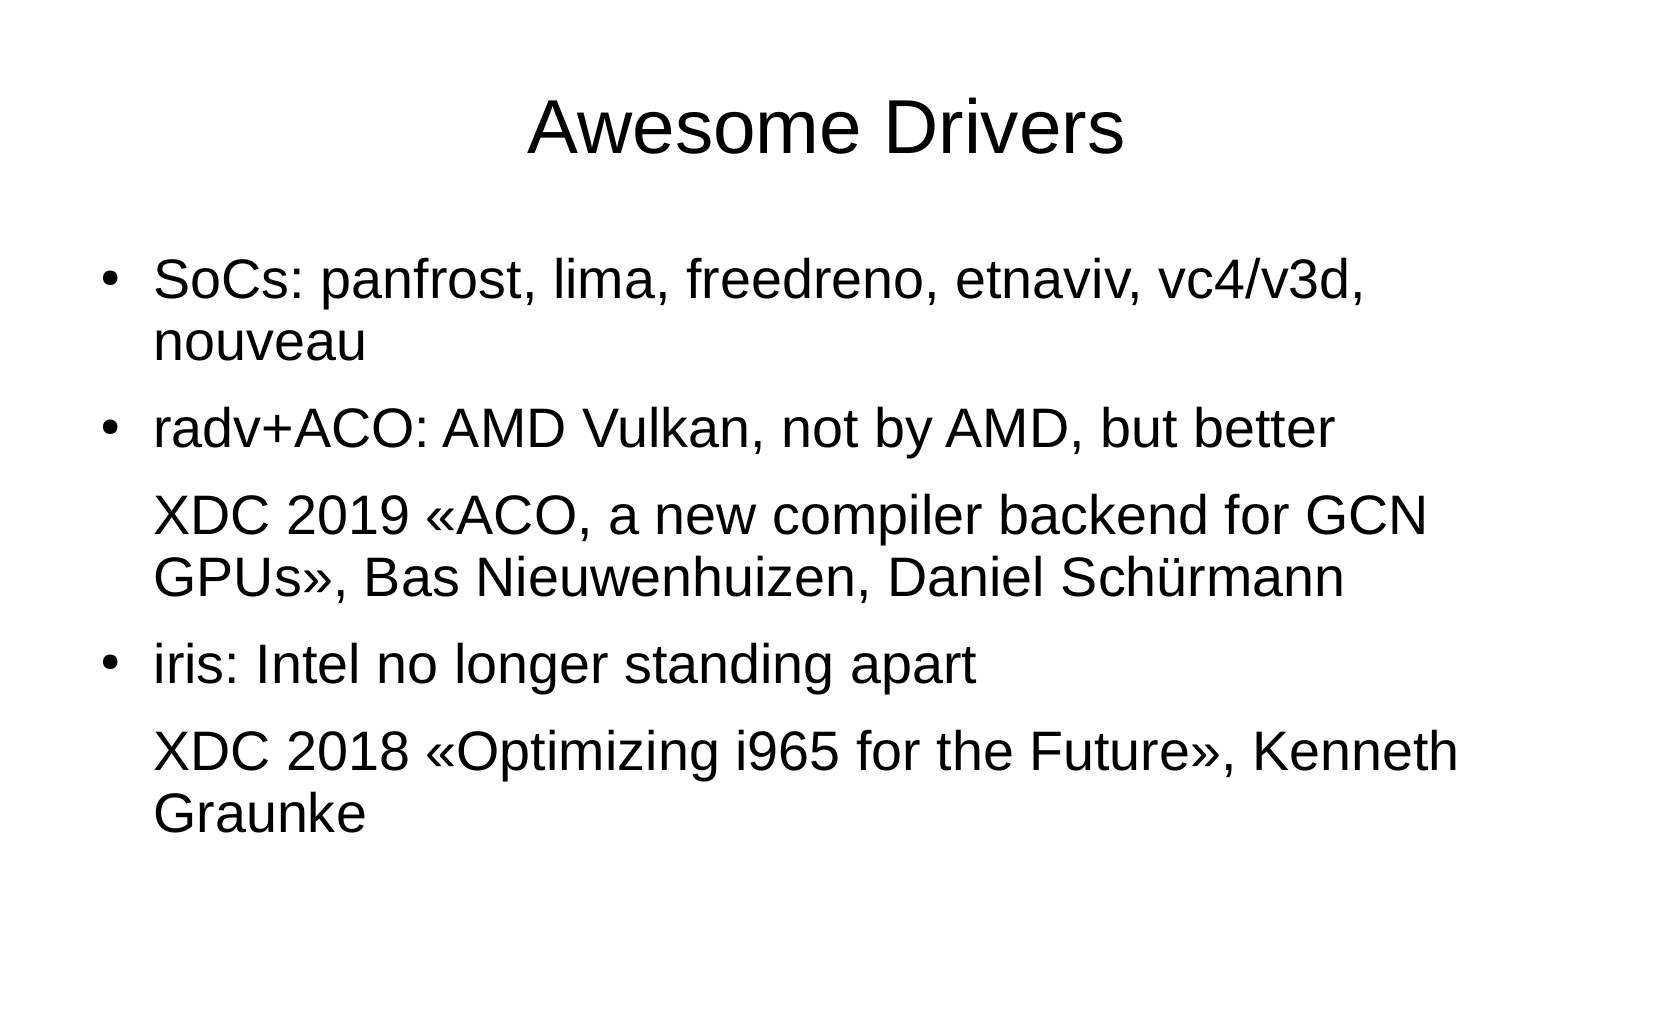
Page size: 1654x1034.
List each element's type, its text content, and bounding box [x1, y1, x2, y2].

title Awesome Drivers [82, 41, 1571, 214]
list SoCs: panfrost, lima, freedreno, etnaviv, vc4/v3d, nouveau radv+ACO: AMD Vulkan, not by AMD, but better XDC 2019 «ACO, a new compiler backend for GCN GPUs», Bas Nieuwenhuizen, Daniel Schürmann iris: Intel no longer standing apart XDC 2018 «Optimizing i965 for the Future», Kenneth Graunke [82, 248, 1571, 885]
